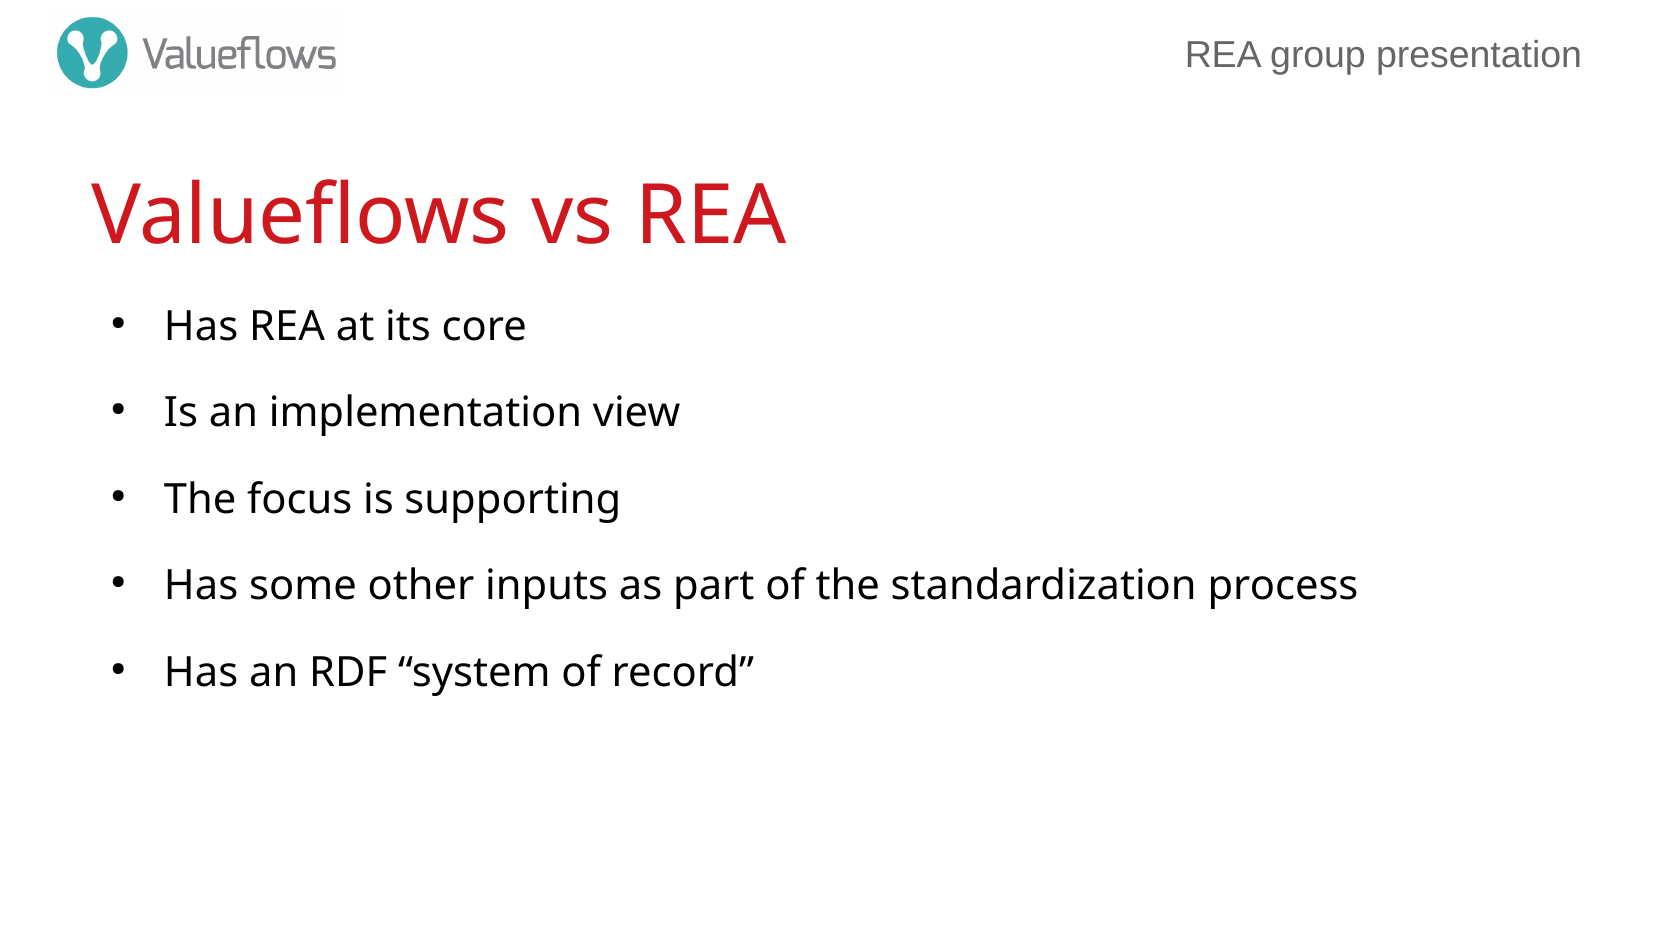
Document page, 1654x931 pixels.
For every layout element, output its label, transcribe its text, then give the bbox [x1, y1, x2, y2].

text_box REA group presentation [1170, 26, 1630, 126]
text_box Valueflows vs REA [76, 147, 1007, 246]
list Has REA at its core Is an implementation view The focus is supporting Has some other inputs as part of the standardization process Has an RDF “system of record” [93, 295, 1559, 858]
picture [47, 6, 346, 97]
